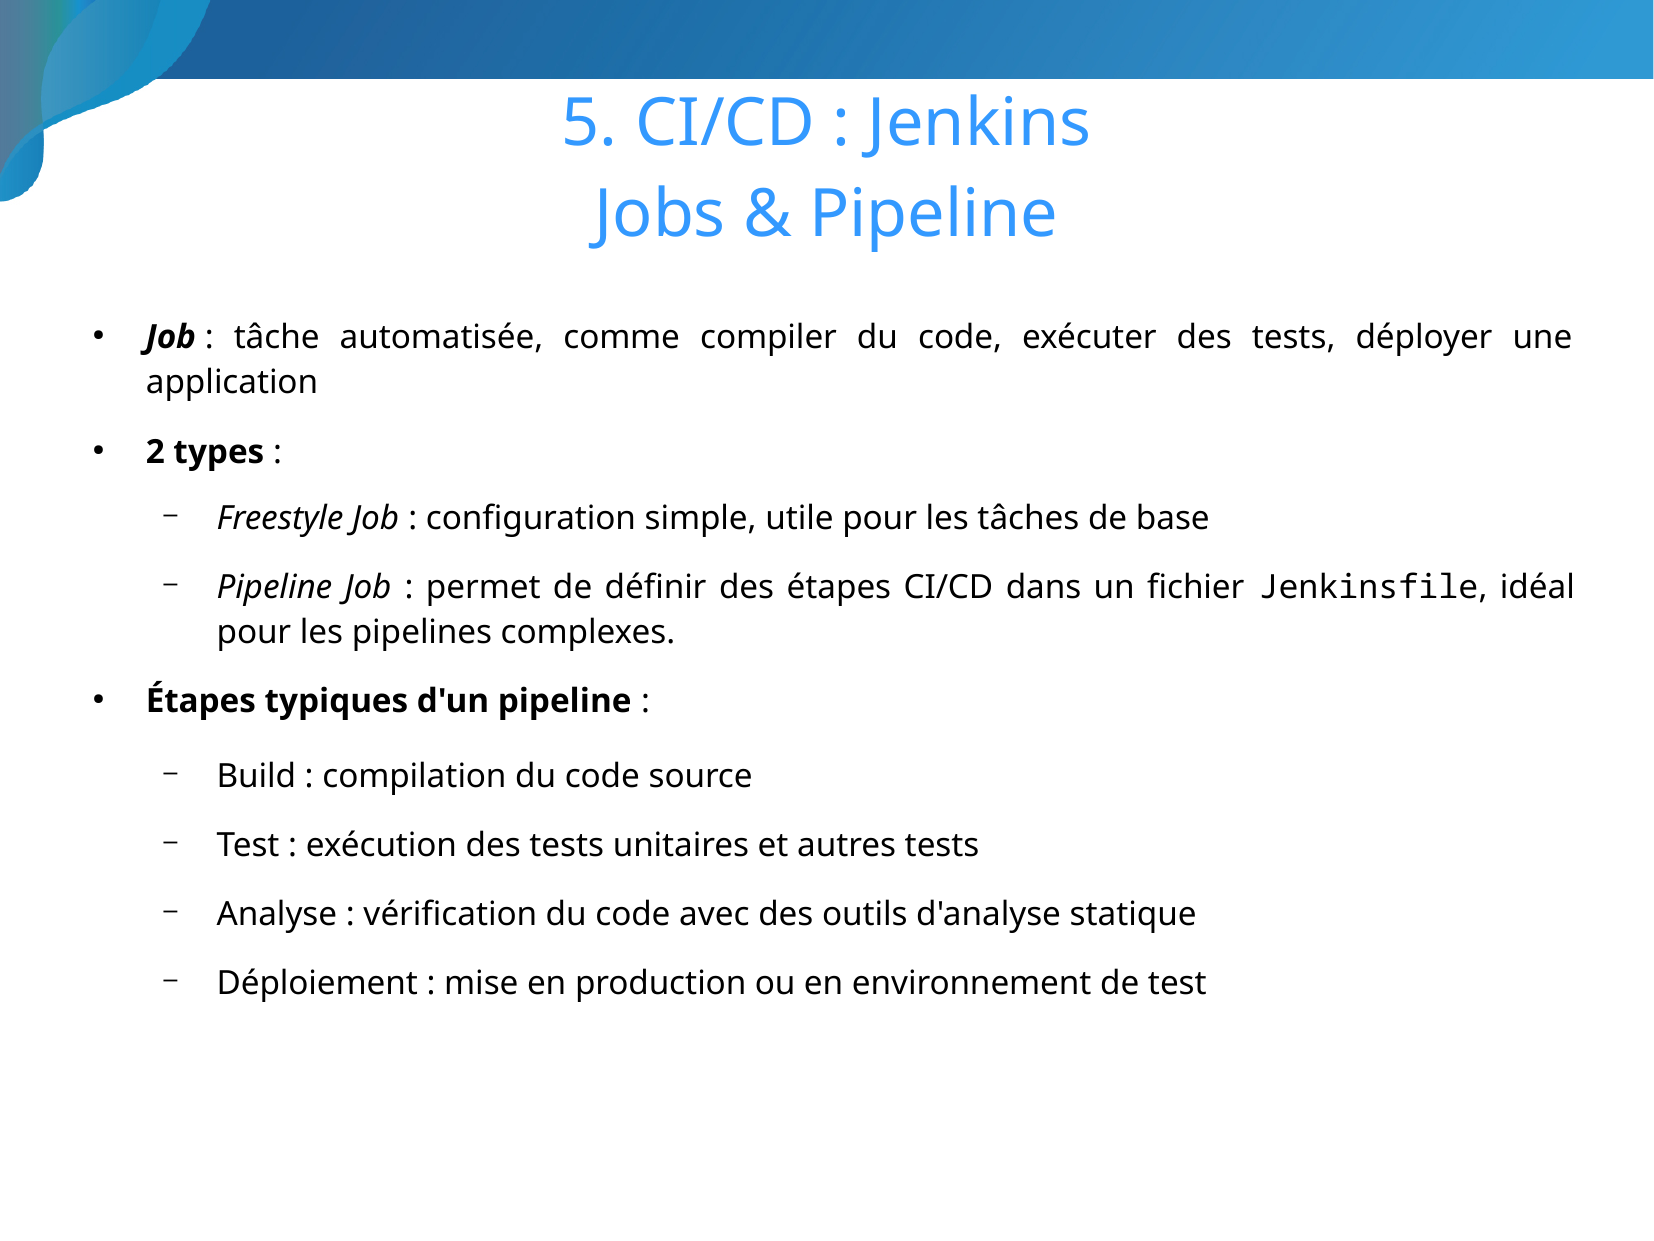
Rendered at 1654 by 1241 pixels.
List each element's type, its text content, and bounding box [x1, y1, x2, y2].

list Job : tâche automatisée, comme compiler du code, exécuter des tests, déployer une application 2 types : Freestyle Job : configuration simple, utile pour les tâches de base Pipeline Job : permet de définir des étapes CI/CD dans un fichier Jenkinsfile, idéal pour les pipelines complexes. Étapes typiques d'un pipeline : Build : compilation du code source Test : exécution des tests unitaires et autres tests Analyse : vérification du code avec des outils d'analyse statique Déploiement : mise en production ou en environnement de test [75, 263, 1576, 1124]
picture [0, 0, 1654, 1241]
title 5. CI/CD : Jenkins Jobs & Pipeline [82, 68, 1571, 261]
